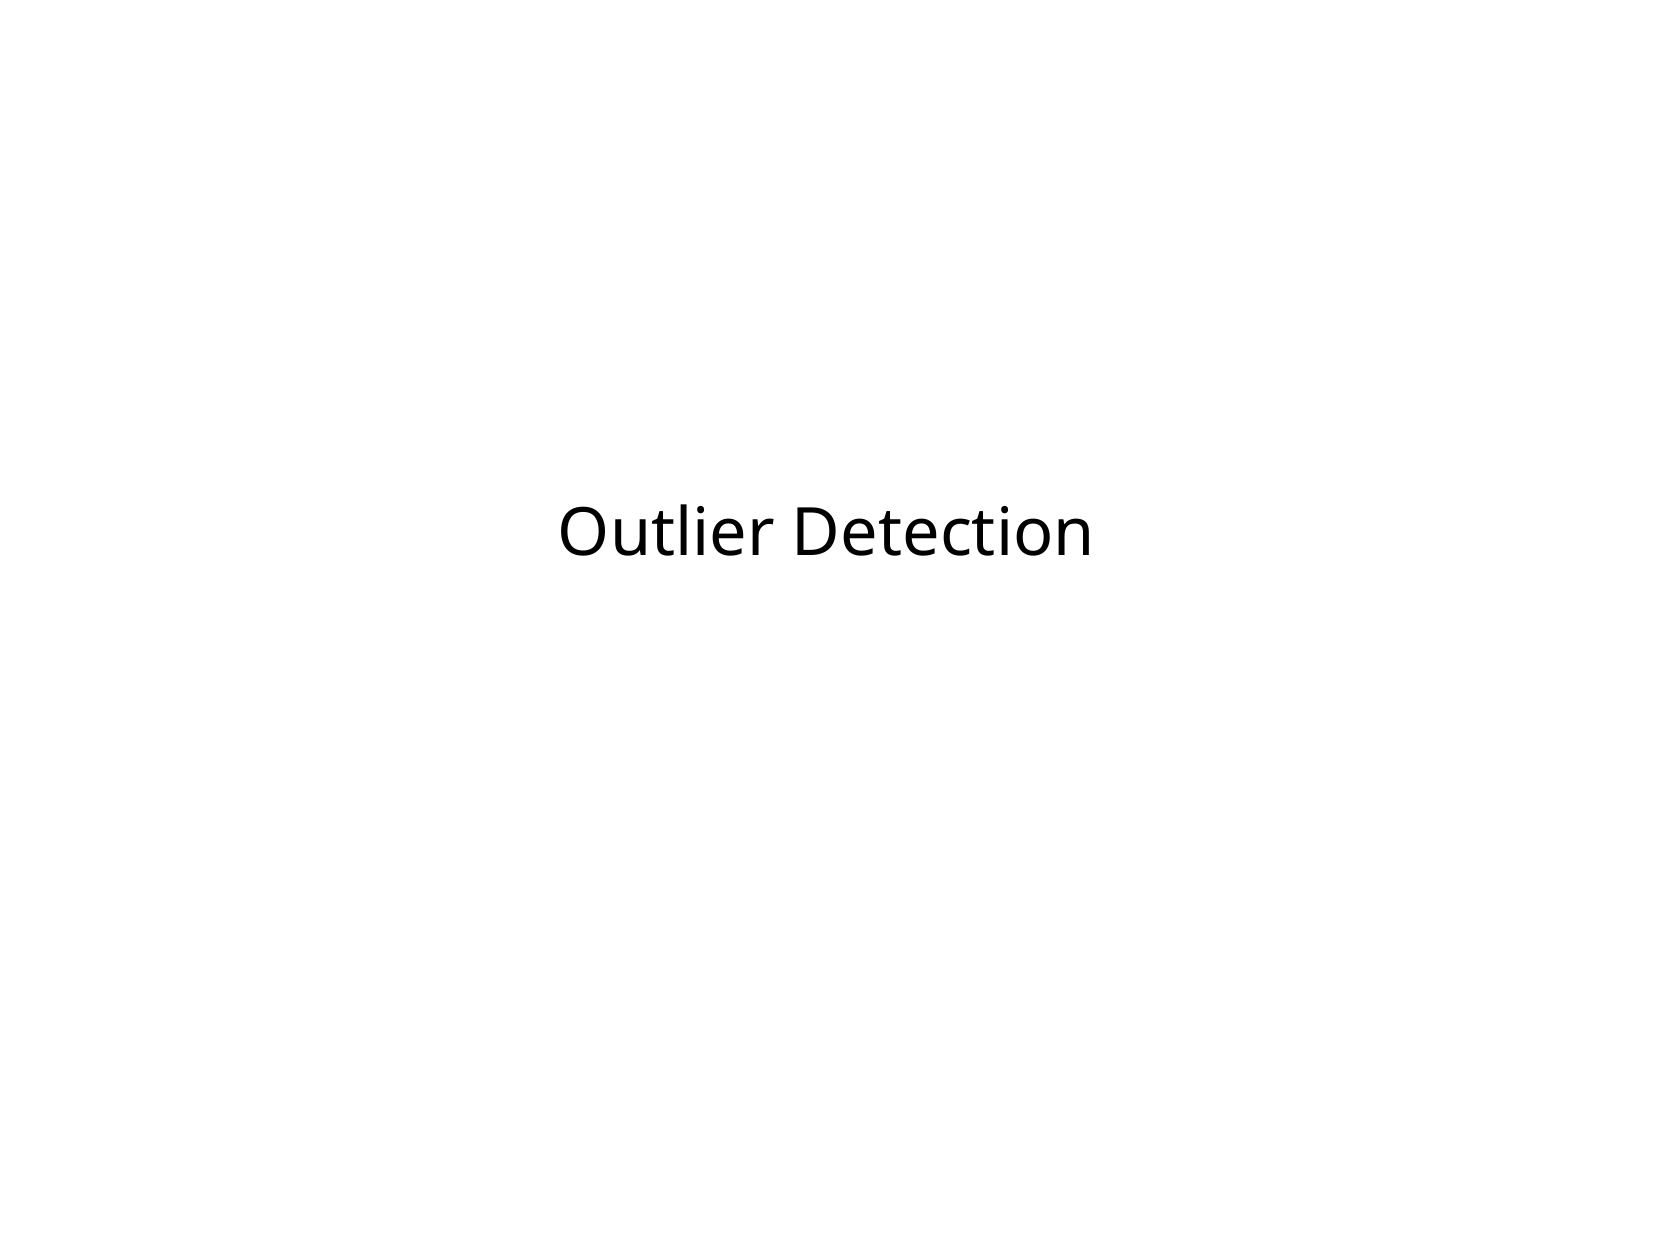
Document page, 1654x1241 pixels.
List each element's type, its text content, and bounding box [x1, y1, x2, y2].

subtitle Outlier Detection [82, 49, 1571, 1010]
